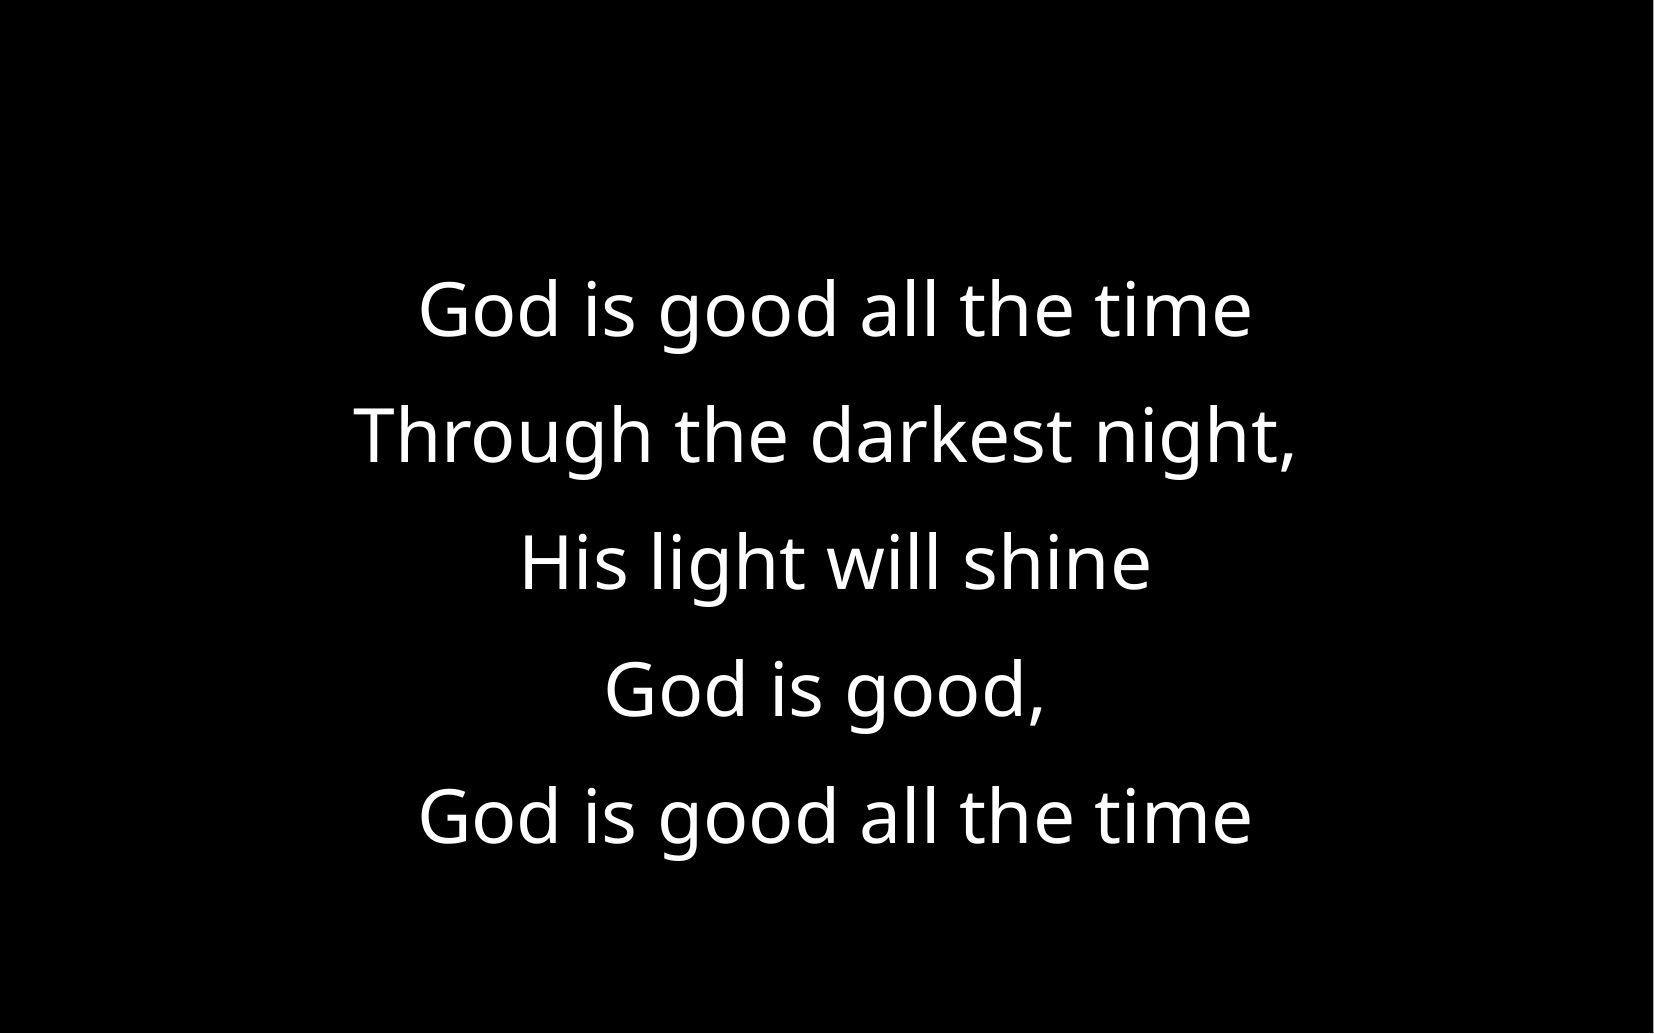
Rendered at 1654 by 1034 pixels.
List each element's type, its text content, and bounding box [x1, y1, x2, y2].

list God is good all the time Through the darkest night, His light will shine God is good, God is good all the time [0, 255, 1654, 1024]
